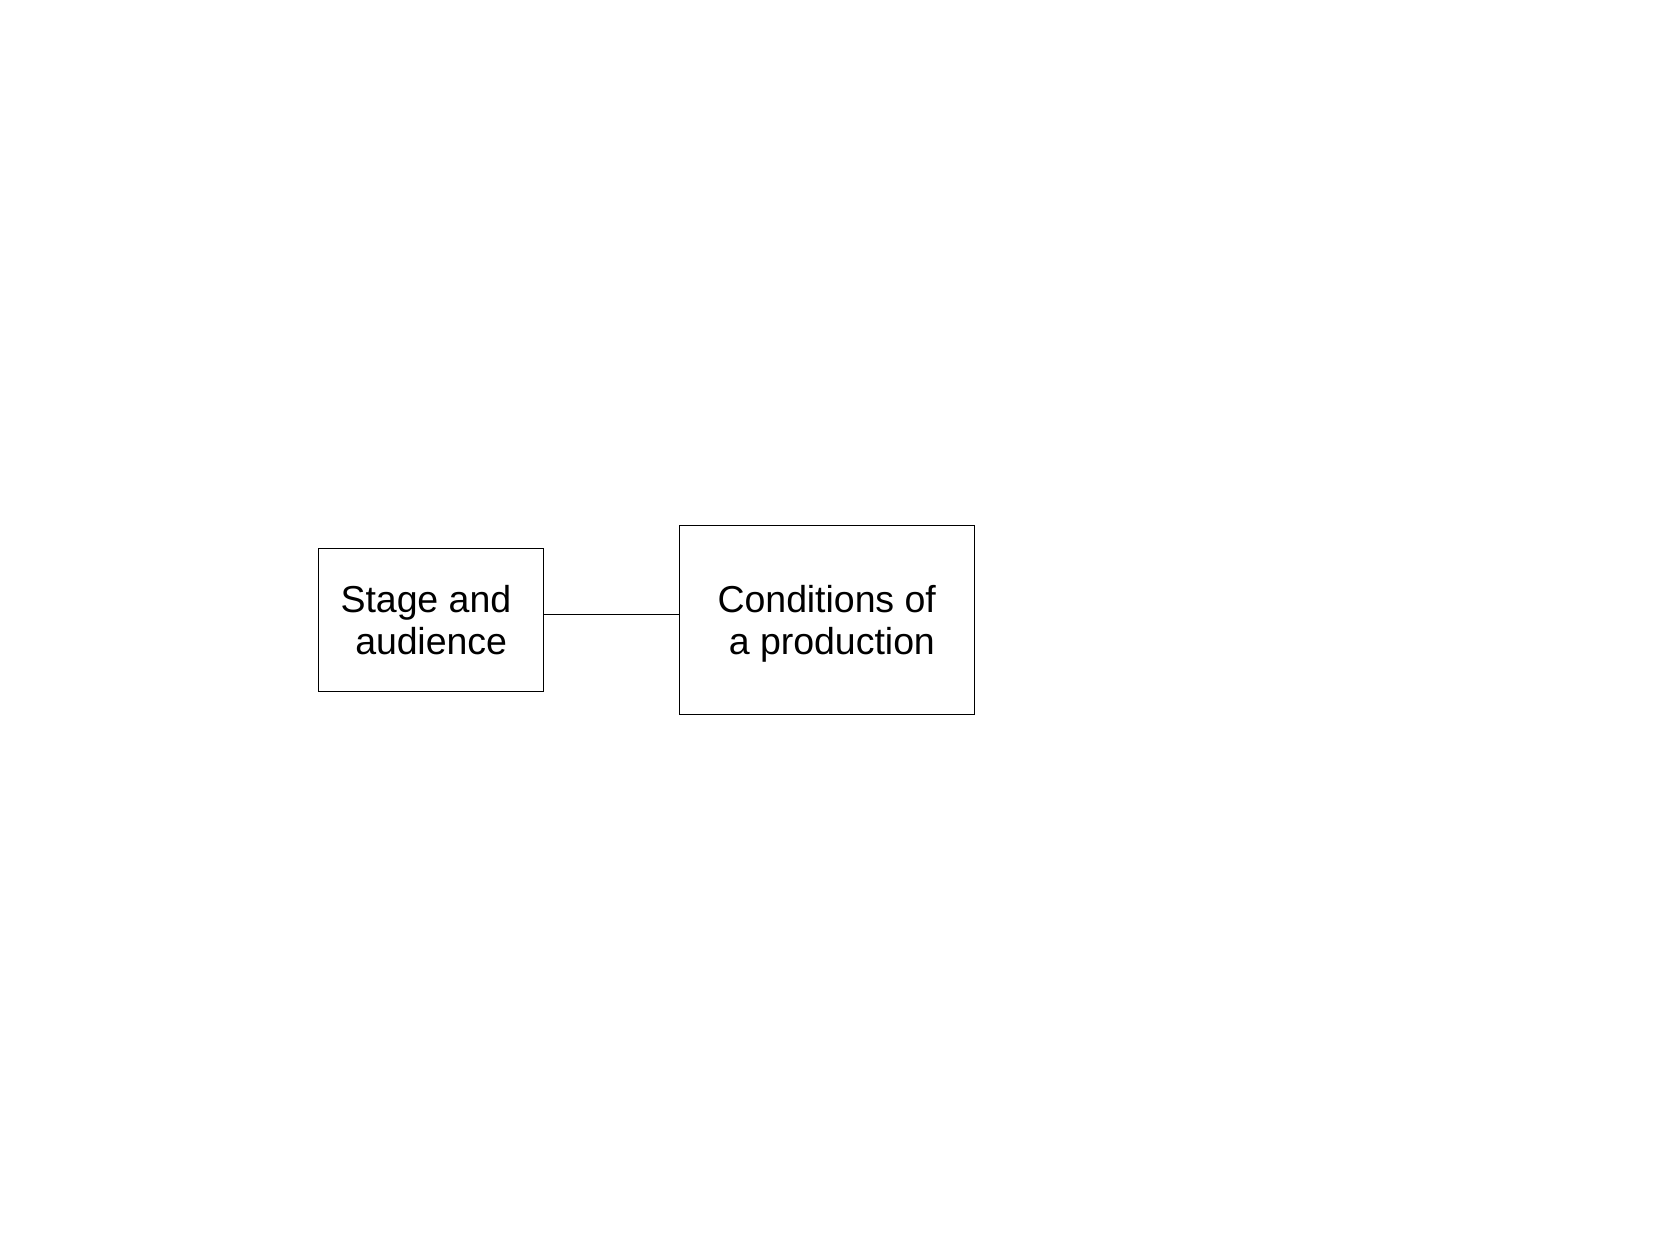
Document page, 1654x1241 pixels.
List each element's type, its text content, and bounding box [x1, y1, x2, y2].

text_box Stage and audience [318, 548, 544, 692]
text_box Conditions of a production [679, 525, 975, 715]
